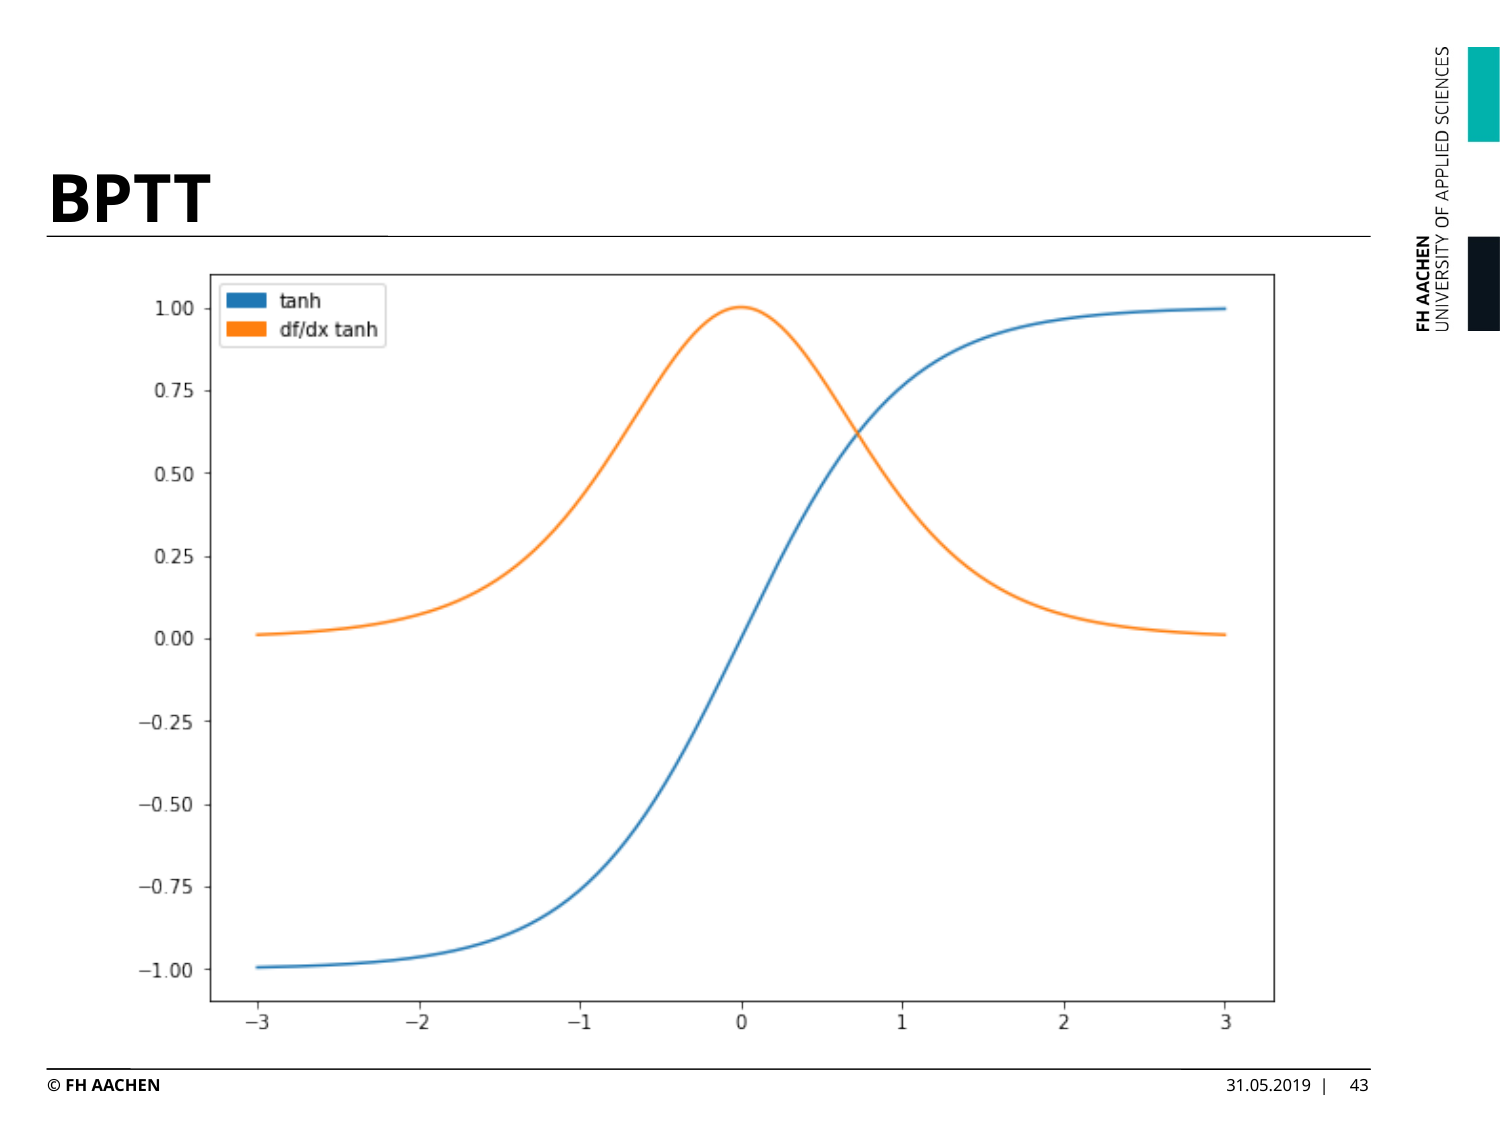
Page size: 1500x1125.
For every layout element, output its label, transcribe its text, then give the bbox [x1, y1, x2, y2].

picture [1404, 47, 1500, 331]
title BPTT [47, 153, 1371, 237]
picture [124, 255, 1293, 1047]
